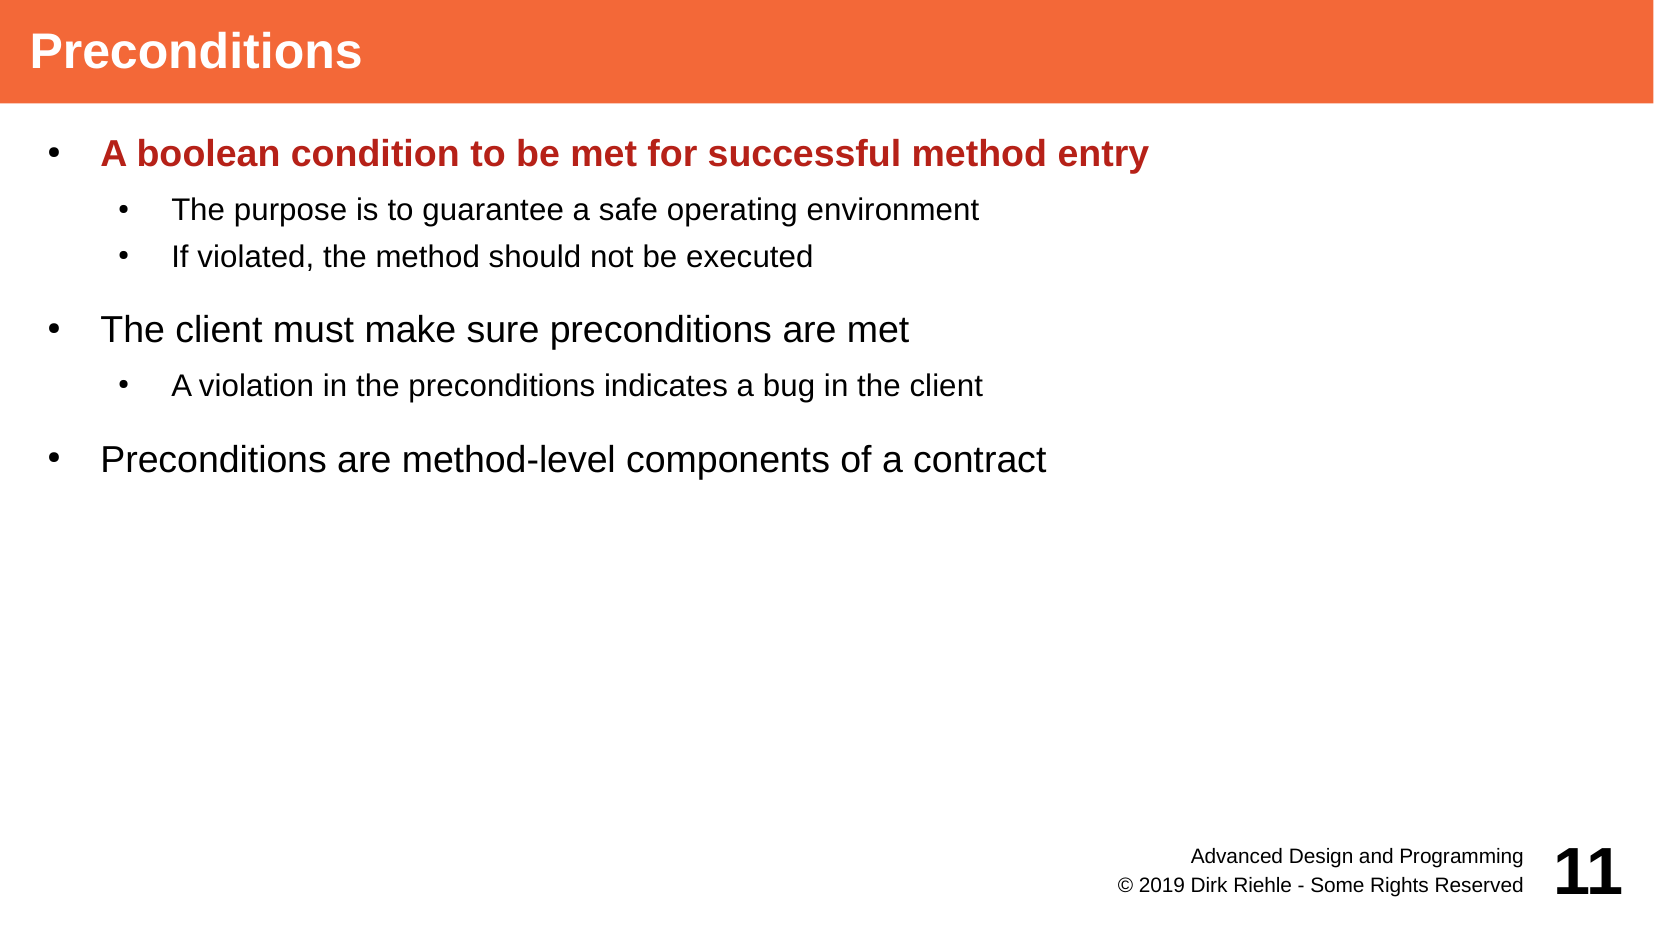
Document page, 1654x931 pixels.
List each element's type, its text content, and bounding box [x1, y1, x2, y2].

list A boolean condition to be met for successful method entry The purpose is to guarantee a safe operating environment If violated, the method should not be executed The client must make sure preconditions are met A violation in the preconditions indicates a bug in the client Preconditions are method-level components of a contract [29, 132, 1625, 813]
title Preconditions [0, 0, 1654, 104]
